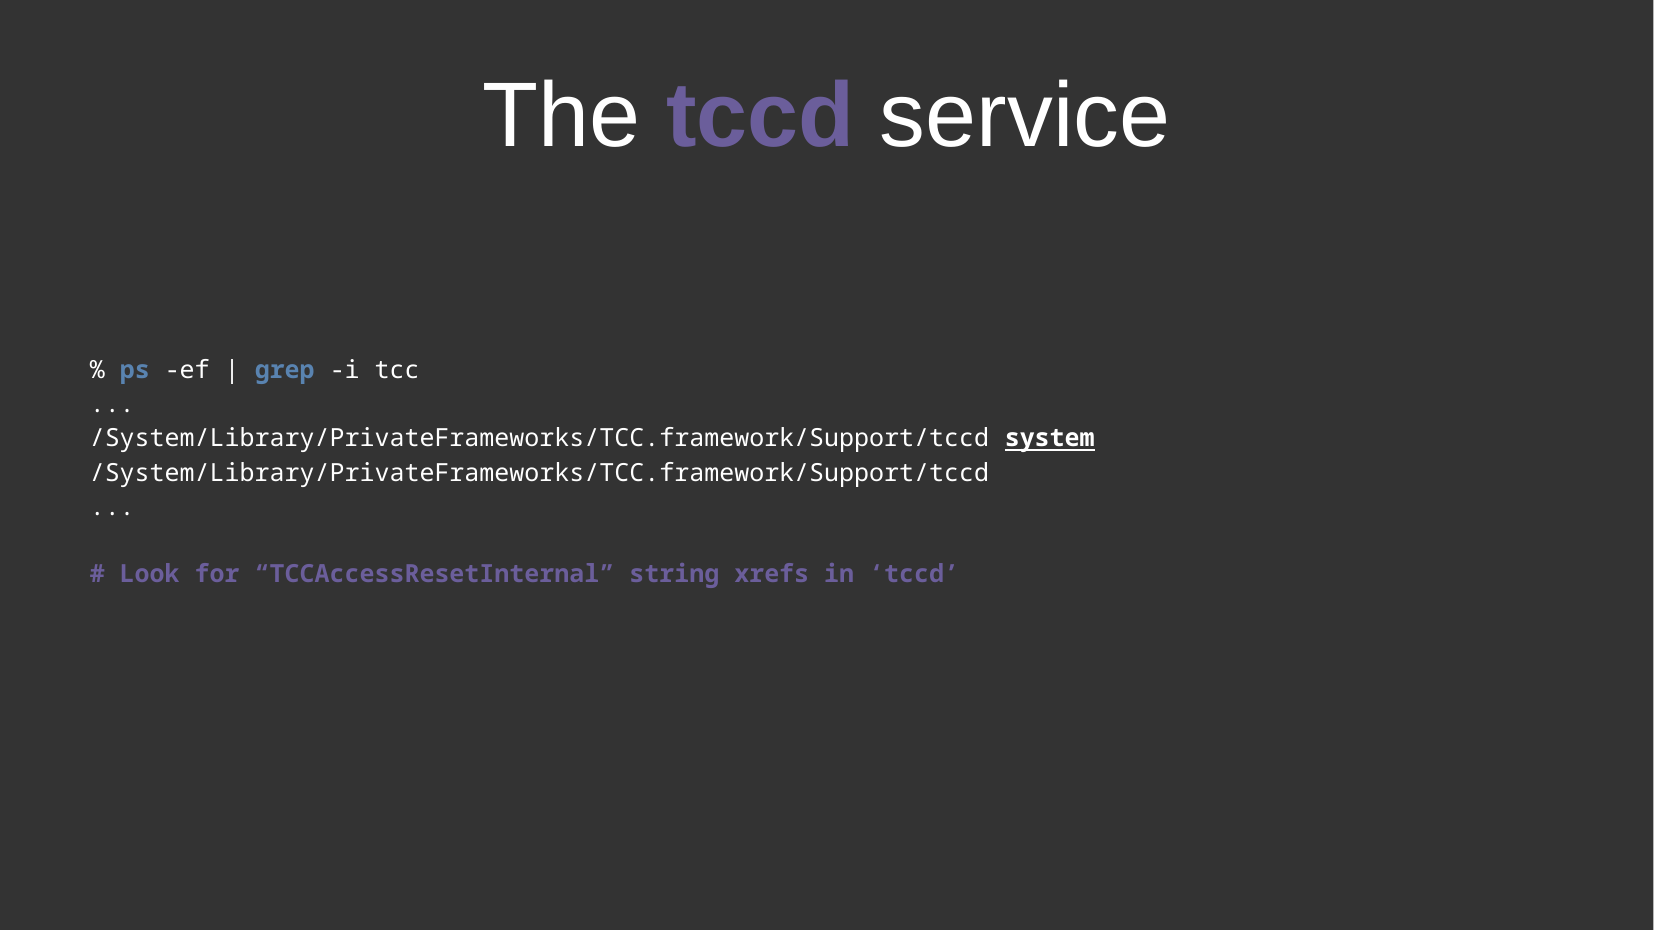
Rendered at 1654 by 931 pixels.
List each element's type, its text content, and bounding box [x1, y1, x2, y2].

text_box % ps -ef | grep -i tcc ... /System/Library/PrivateFrameworks/TCC.framework/Support/tccd system /System/Library/PrivateFrameworks/TCC.framework/Support/tccd ... # Look for “TCCAccessResetInternal” string xrefs in ‘tccd’ [75, 323, 1613, 585]
title The tccd service [82, 37, 1571, 193]
